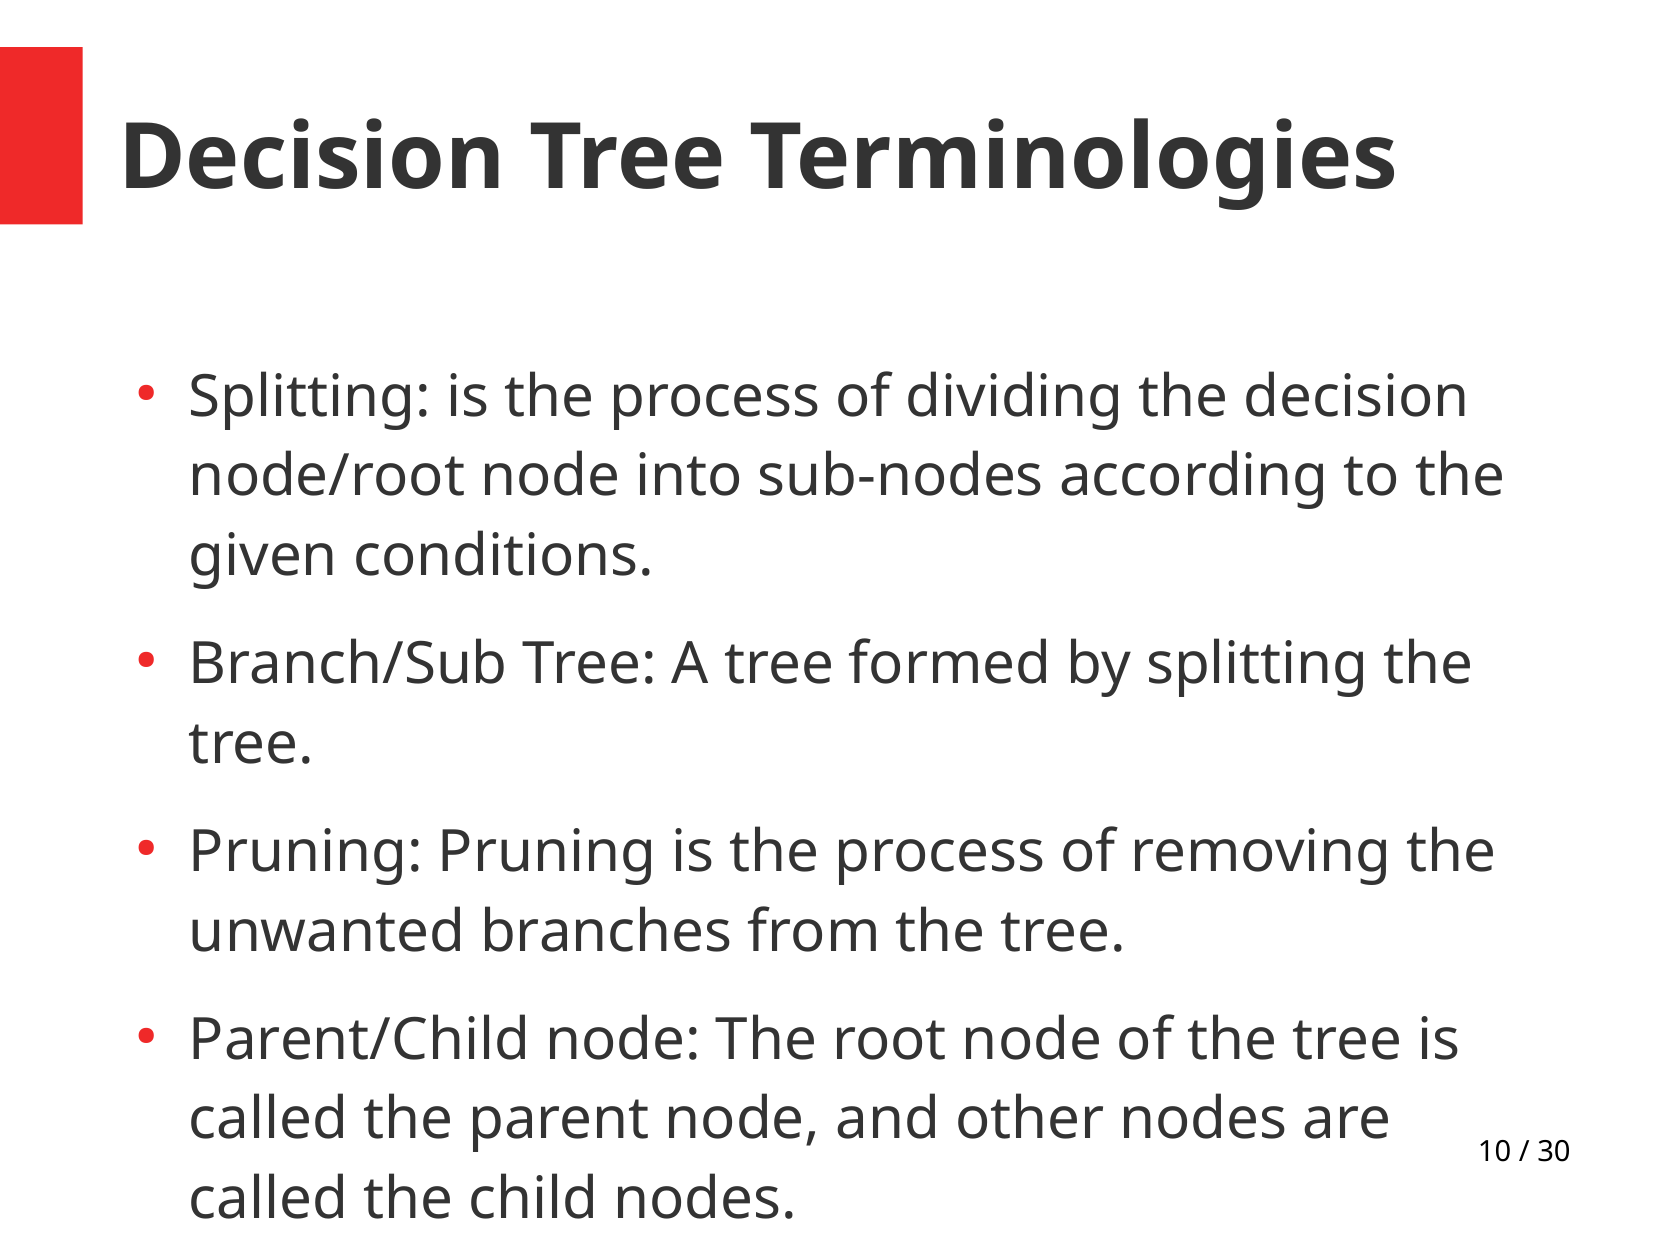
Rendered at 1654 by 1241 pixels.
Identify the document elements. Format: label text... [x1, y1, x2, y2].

title Decision Tree Terminologies [118, 49, 1571, 257]
list Splitting: is the process of dividing the decision node/root node into sub-nodes according to the given conditions. Branch/Sub Tree: A tree formed by splitting the tree. Pruning: Pruning is the process of removing the unwanted branches from the tree. Parent/Child node: The root node of the tree is called the parent node, and other nodes are called the child nodes. [118, 354, 1536, 1074]
